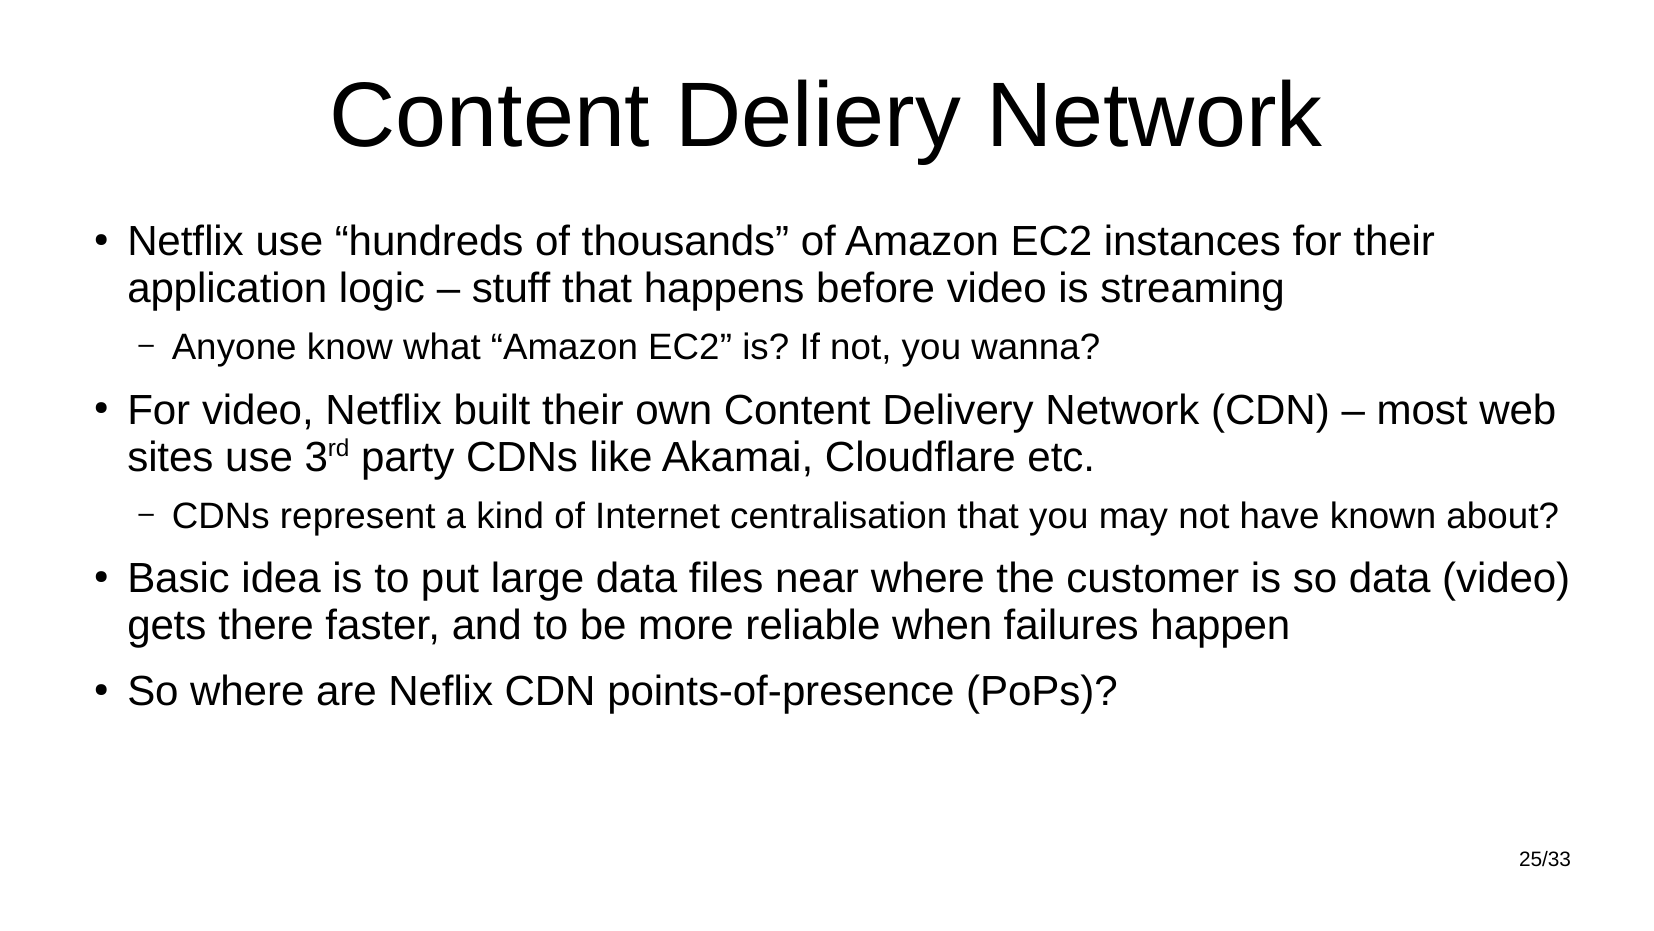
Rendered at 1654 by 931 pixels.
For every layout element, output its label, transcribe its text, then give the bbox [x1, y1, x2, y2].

list Netflix use “hundreds of thousands” of Amazon EC2 instances for their application logic – stuff that happens before video is streaming Anyone know what “Amazon EC2” is? If not, you wanna? For video, Netflix built their own Content Delivery Network (CDN) – most web sites use 3rd party CDNs like Akamai, Cloudflare etc. CDNs represent a kind of Internet centralisation that you may not have known about? Basic idea is to put large data files near where the customer is so data (video) gets there faster, and to be more reliable when failures happen So where are Neflix CDN points-of-presence (PoPs)? [82, 217, 1571, 758]
title Content Deliery Network [82, 37, 1571, 193]
